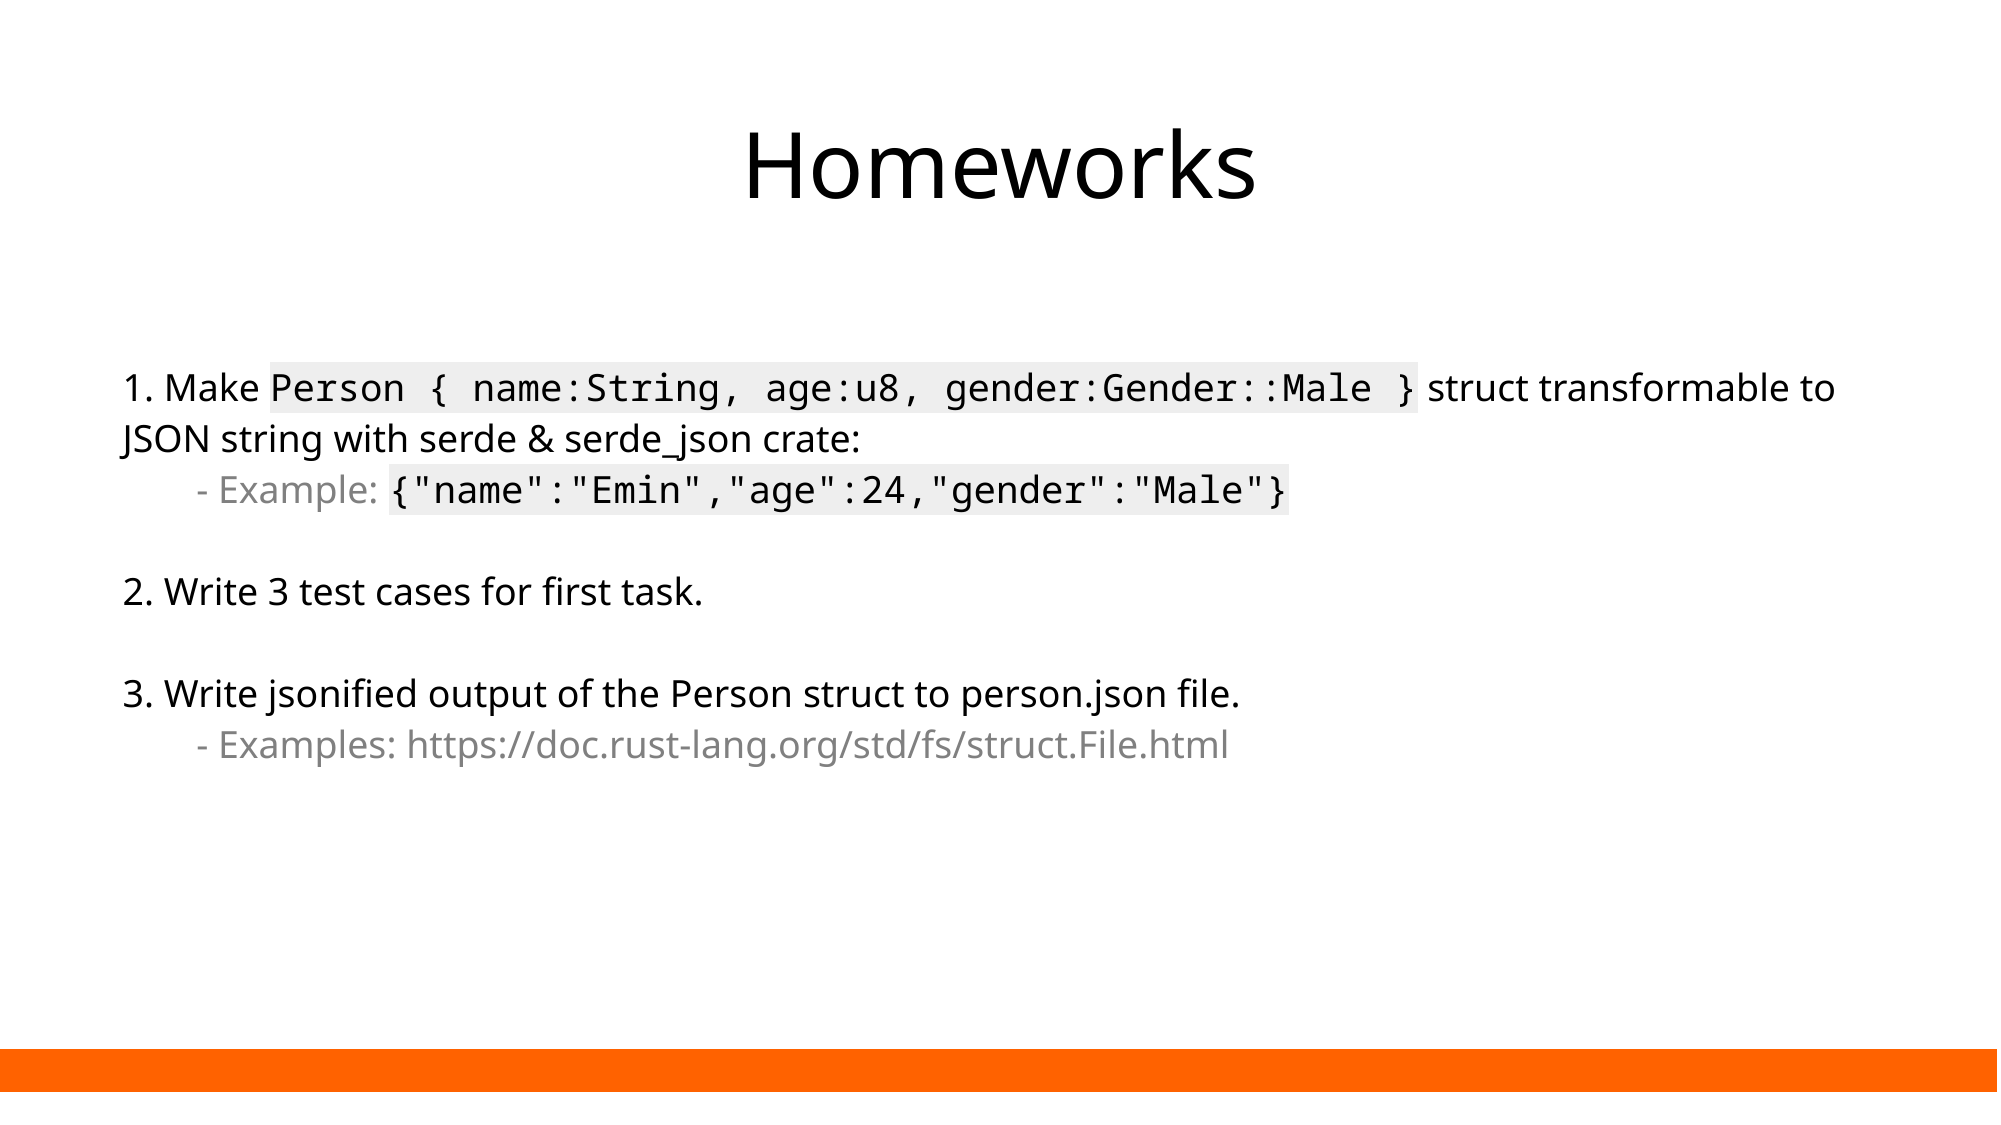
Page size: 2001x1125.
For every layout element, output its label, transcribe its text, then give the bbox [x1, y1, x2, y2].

text_box [0, 1049, 1997, 1092]
text_box 1. Make Person { name:String, age:u8, gender:Gender::Male } struct transformable to JSON string with serde & serde_json crate: - Example: {"name":"Emin","age":24,"gender":"Male"} 2. Write 3 test cases for first task. 3. Write jsonified output of the Person struct to person.json file. - Examples: https://doc.rust-lang.org/std/fs/struct.File.html [107, 354, 1893, 790]
title Homeworks [137, 59, 1863, 278]
